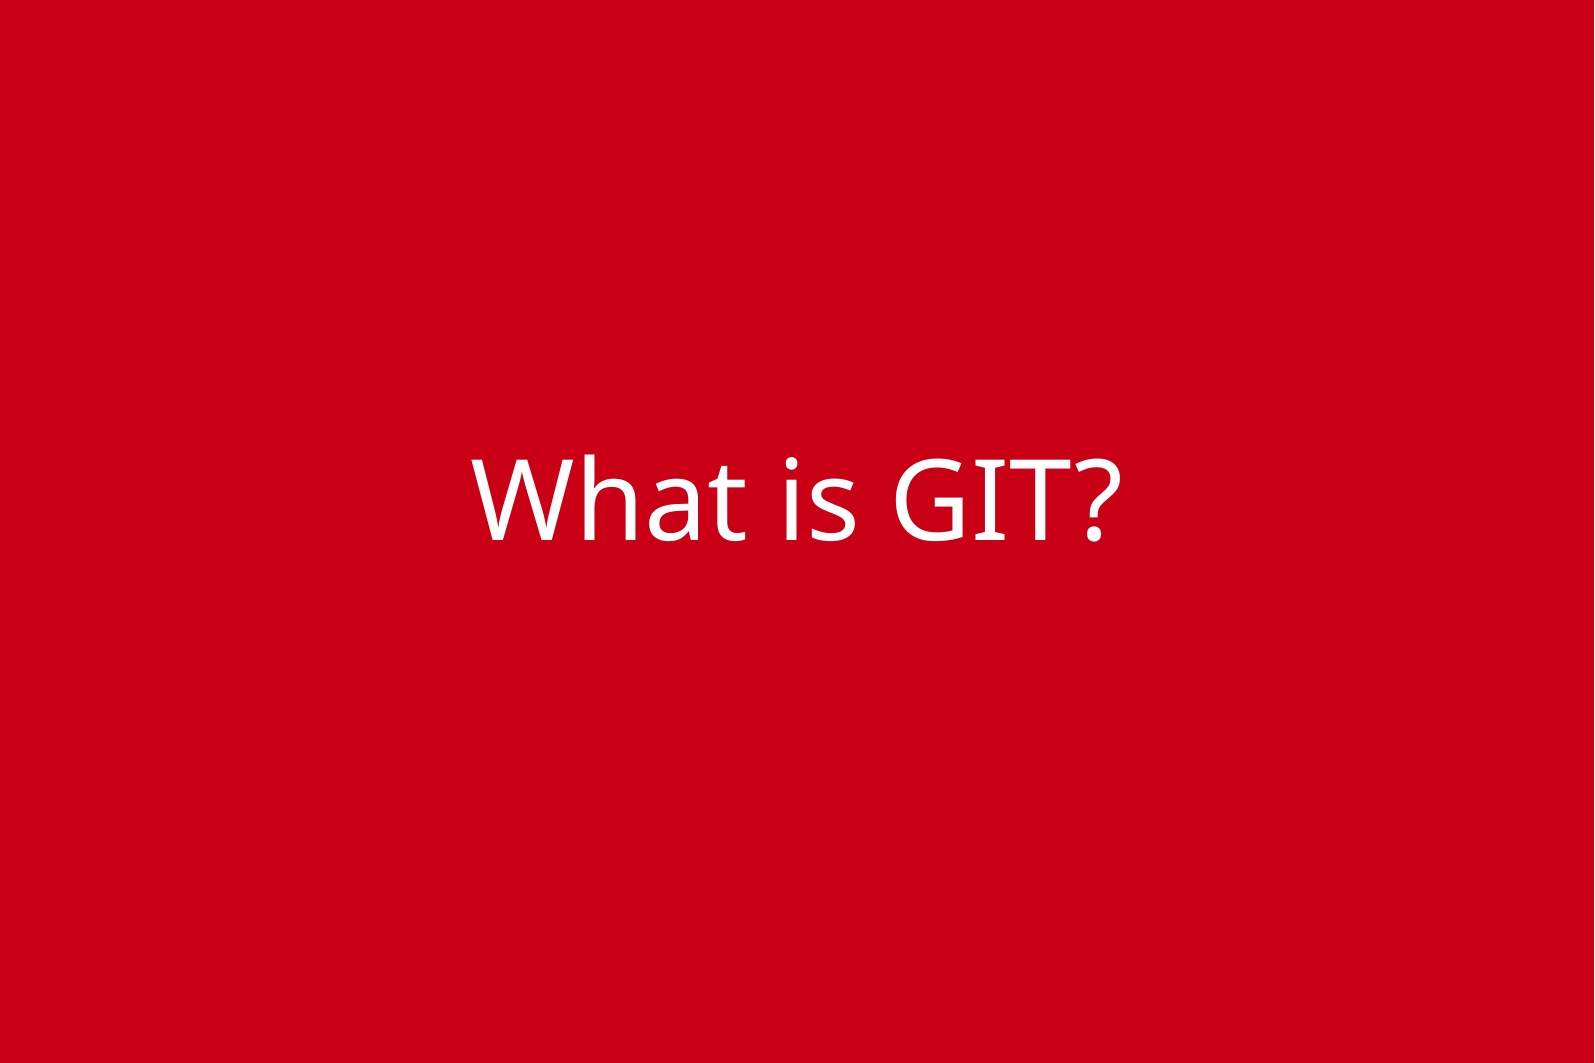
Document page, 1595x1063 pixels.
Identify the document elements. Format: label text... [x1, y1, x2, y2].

subtitle What is GIT? [79, 42, 1515, 951]
